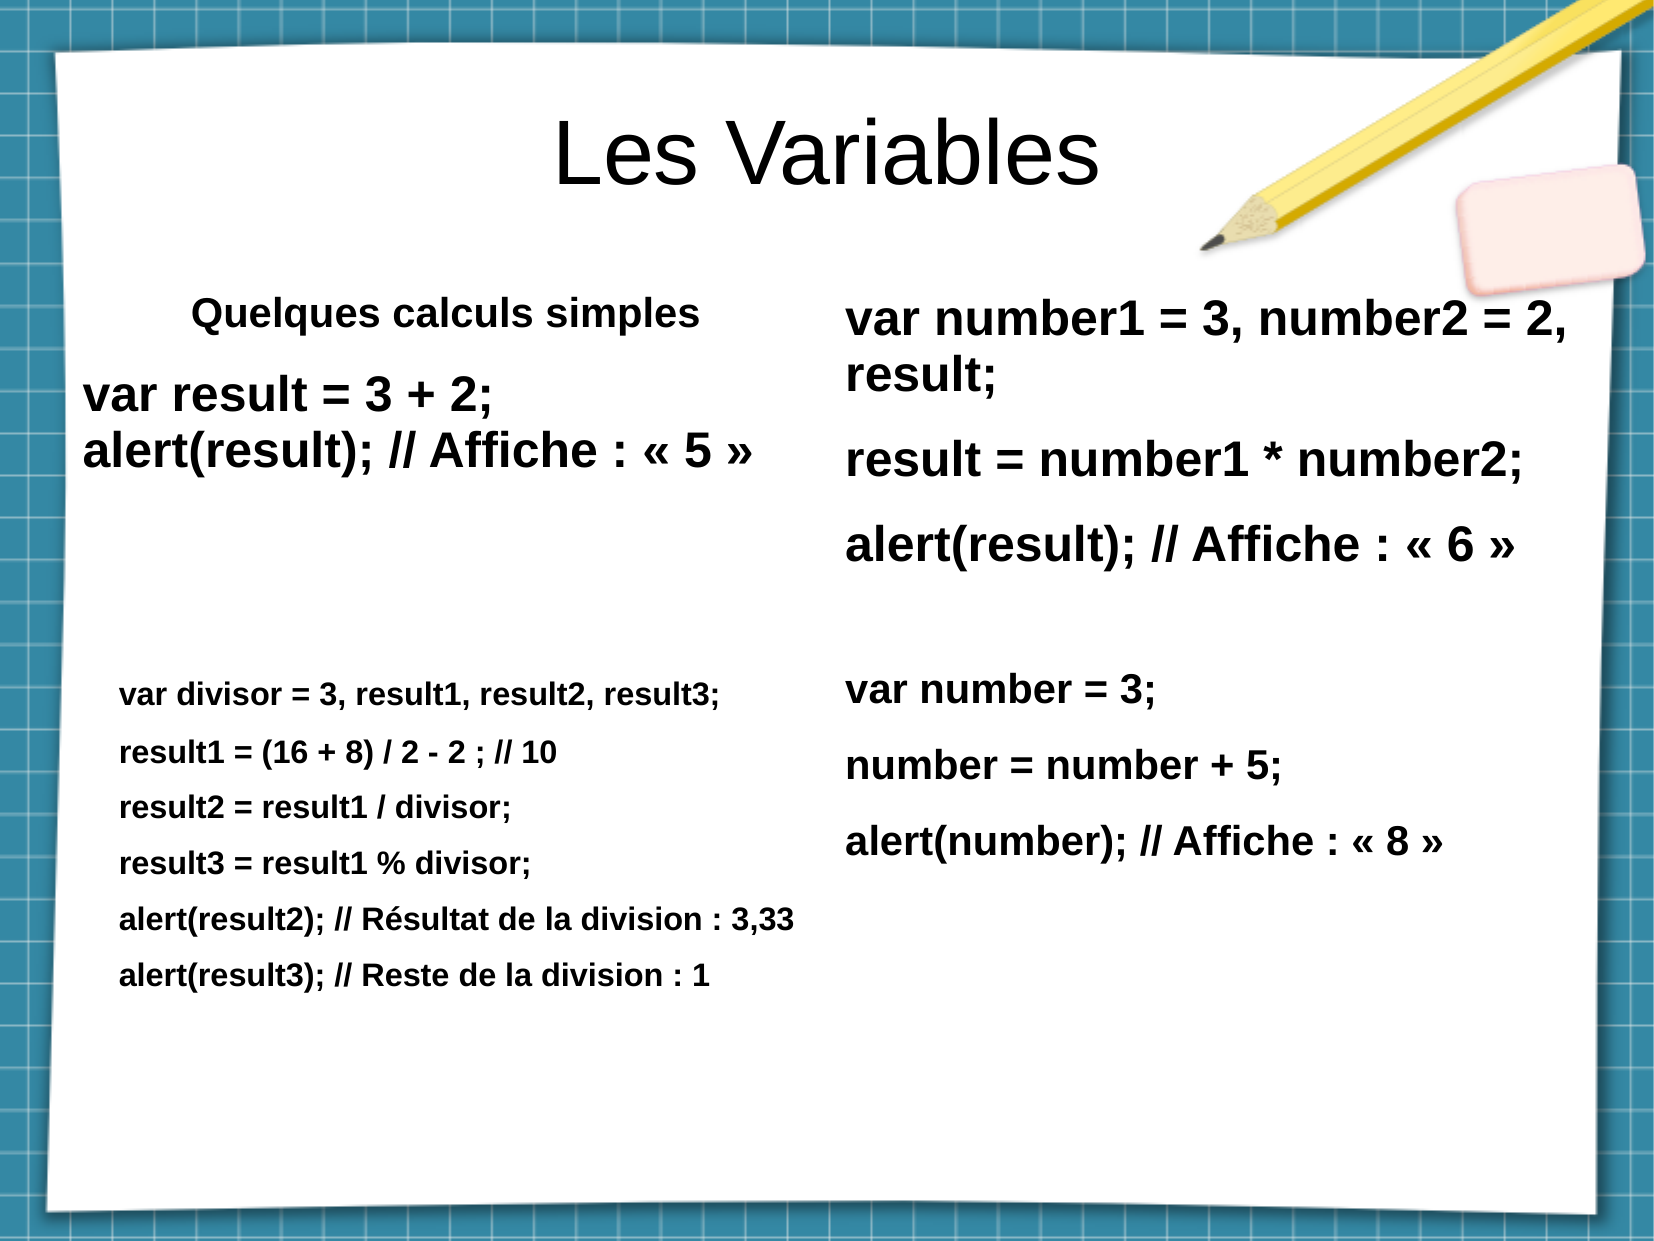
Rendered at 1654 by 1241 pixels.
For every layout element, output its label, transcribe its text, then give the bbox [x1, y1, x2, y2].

picture [0, 0, 1654, 1241]
list var number = 3; number = number + 5; alert(number); // Affiche : « 8 » [845, 665, 1572, 1009]
title Les Variables [82, 49, 1571, 257]
list Quelques calculs simples var result = 3 + 2; alert(result); // Affiche : « 5 » [82, 290, 809, 634]
list var divisor = 3, result1, result2, result3; result1 = (16 + 8) / 2 - 2 ; // 10 result2 = result1 / divisor; result3 = result1 % divisor; alert(result2); // Résultat de la division : 3,33 alert(result3); // Reste de la division : 1 [82, 665, 809, 1009]
list var number1 = 3, number2 = 2, result; result = number1 * number2; alert(result); // Affiche : « 6 » [845, 290, 1572, 634]
